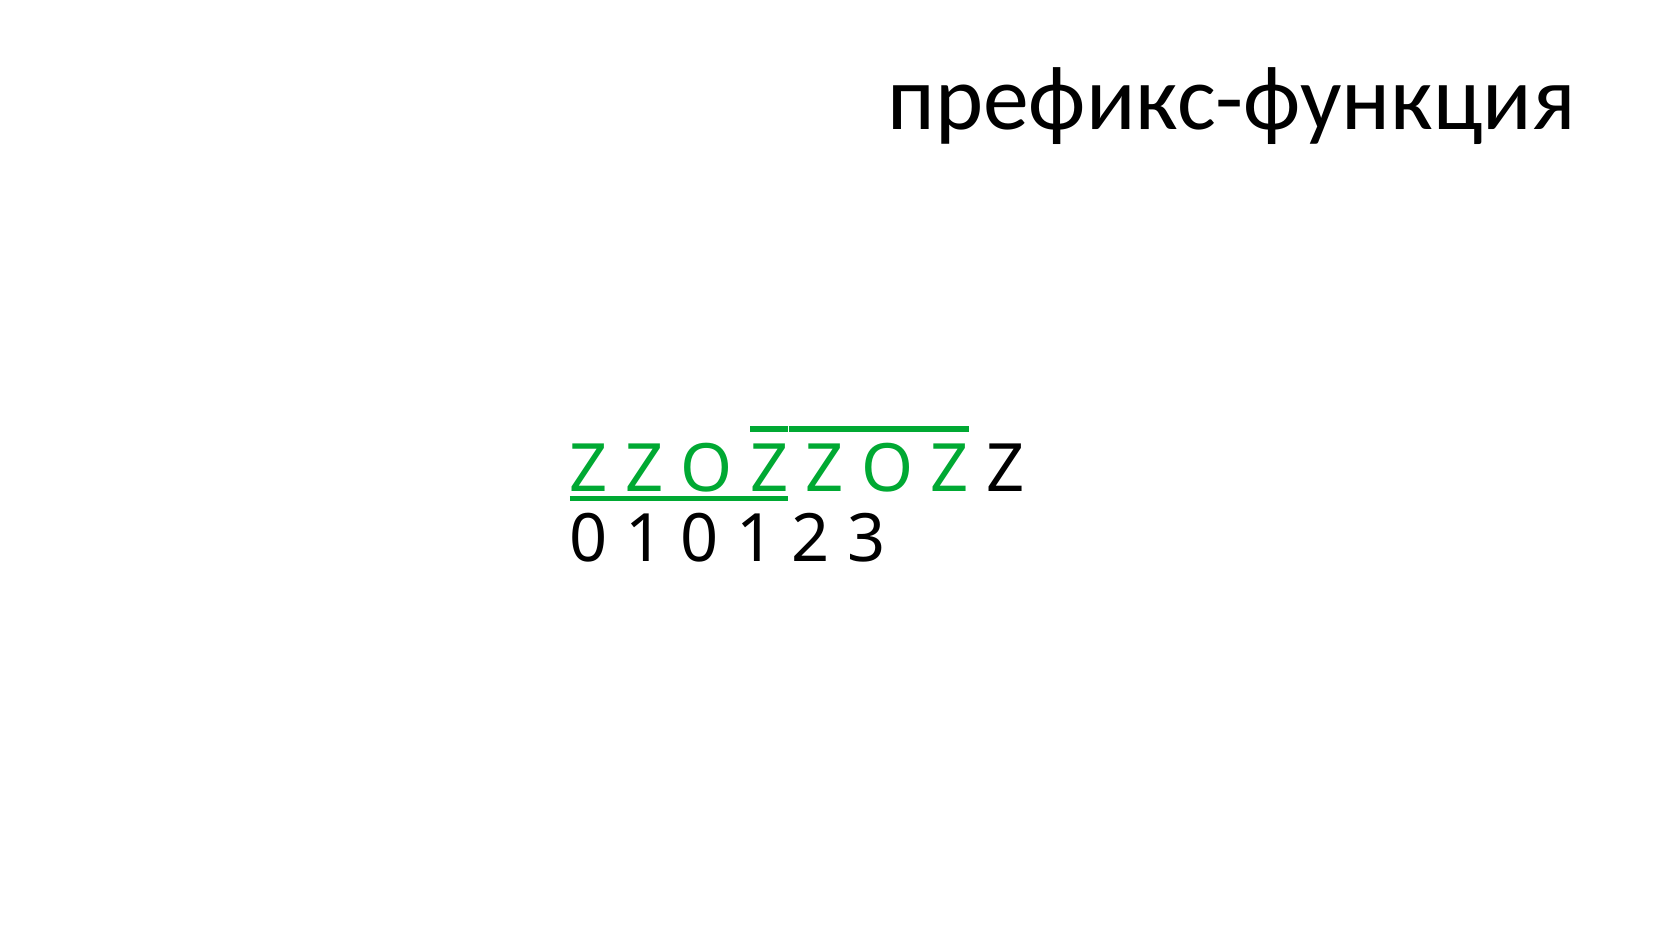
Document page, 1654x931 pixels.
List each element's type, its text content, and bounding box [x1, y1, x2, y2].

text_box Z Z O Z Z O Z Z [555, 412, 1086, 511]
text_box 0 1 0 1 2 3 [555, 483, 952, 582]
title префикс-функция [88, 29, 1577, 185]
